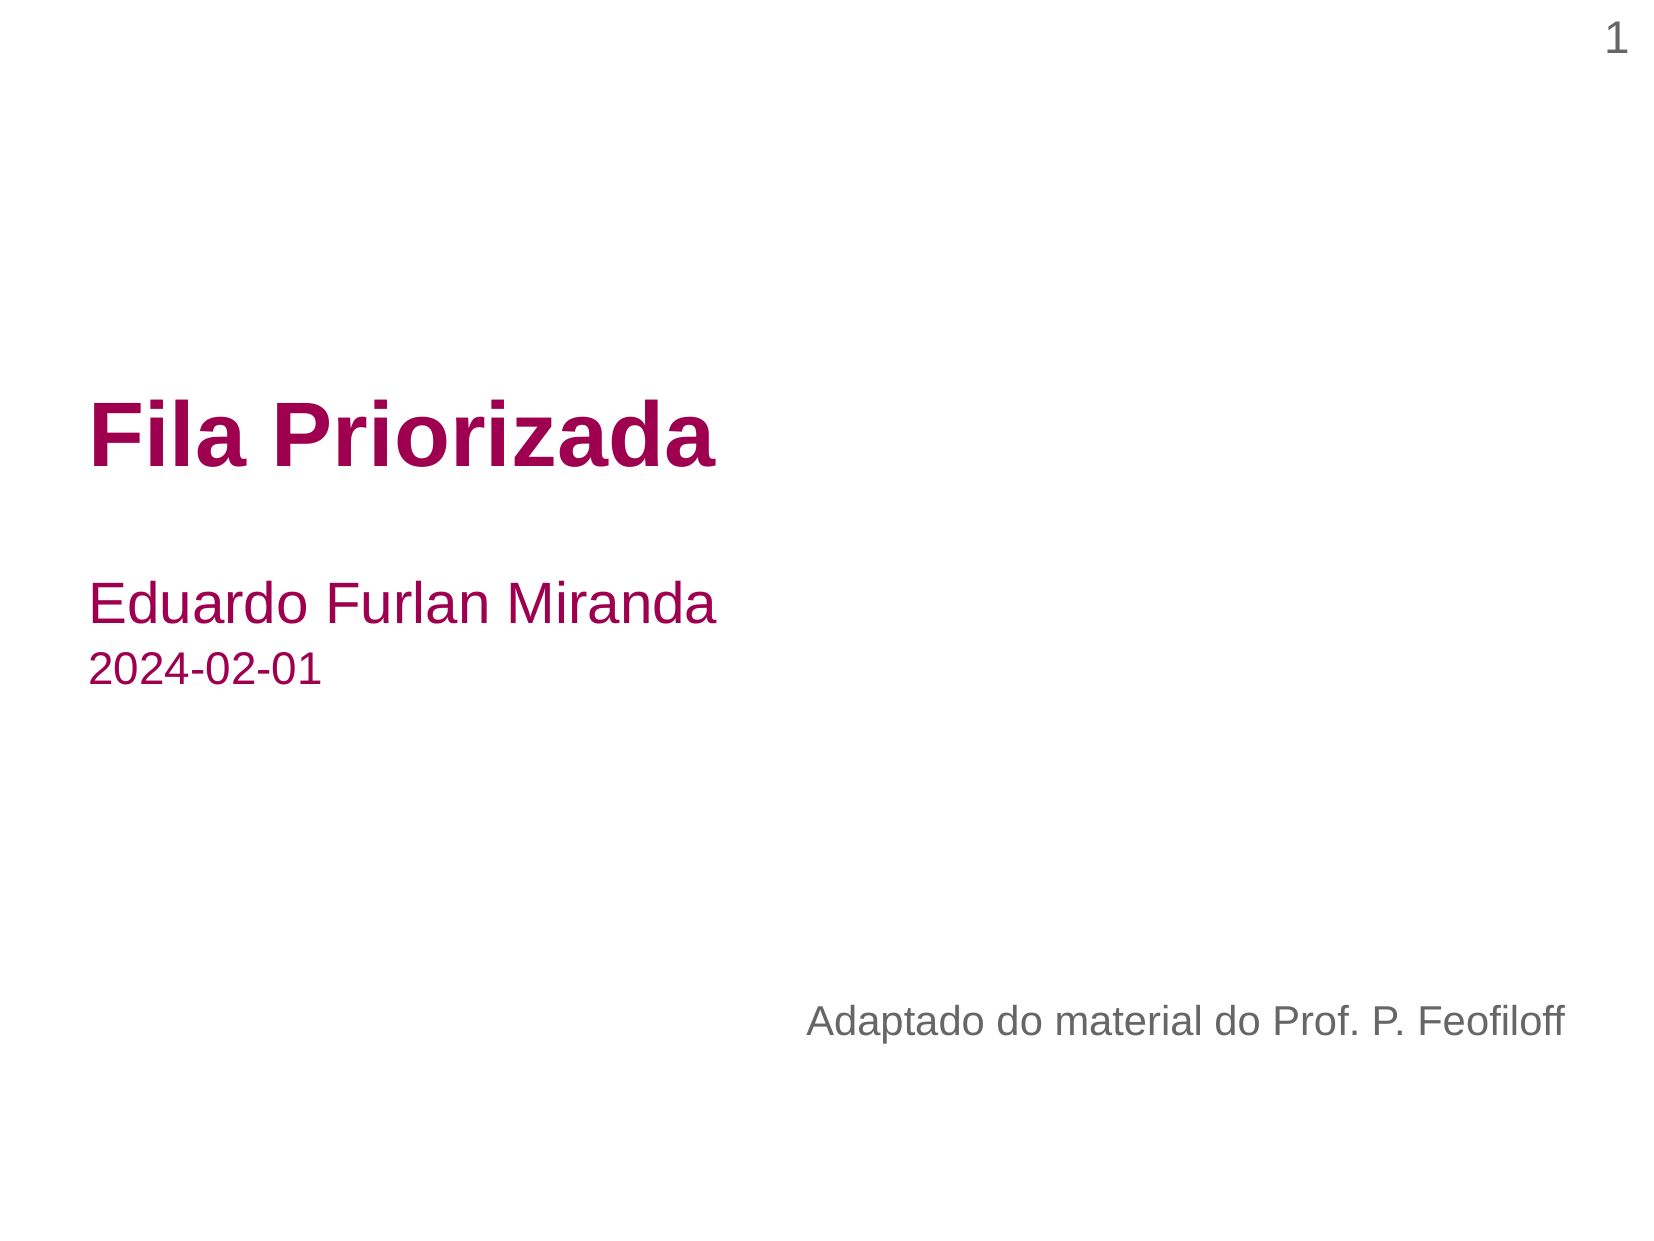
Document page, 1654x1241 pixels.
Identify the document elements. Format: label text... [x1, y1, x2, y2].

list Adaptado do material do Prof. P. Feofiloff [88, 998, 1565, 1211]
title Fila Priorizada Eduardo Furlan Miranda 2024-02-01 [88, 29, 1565, 998]
